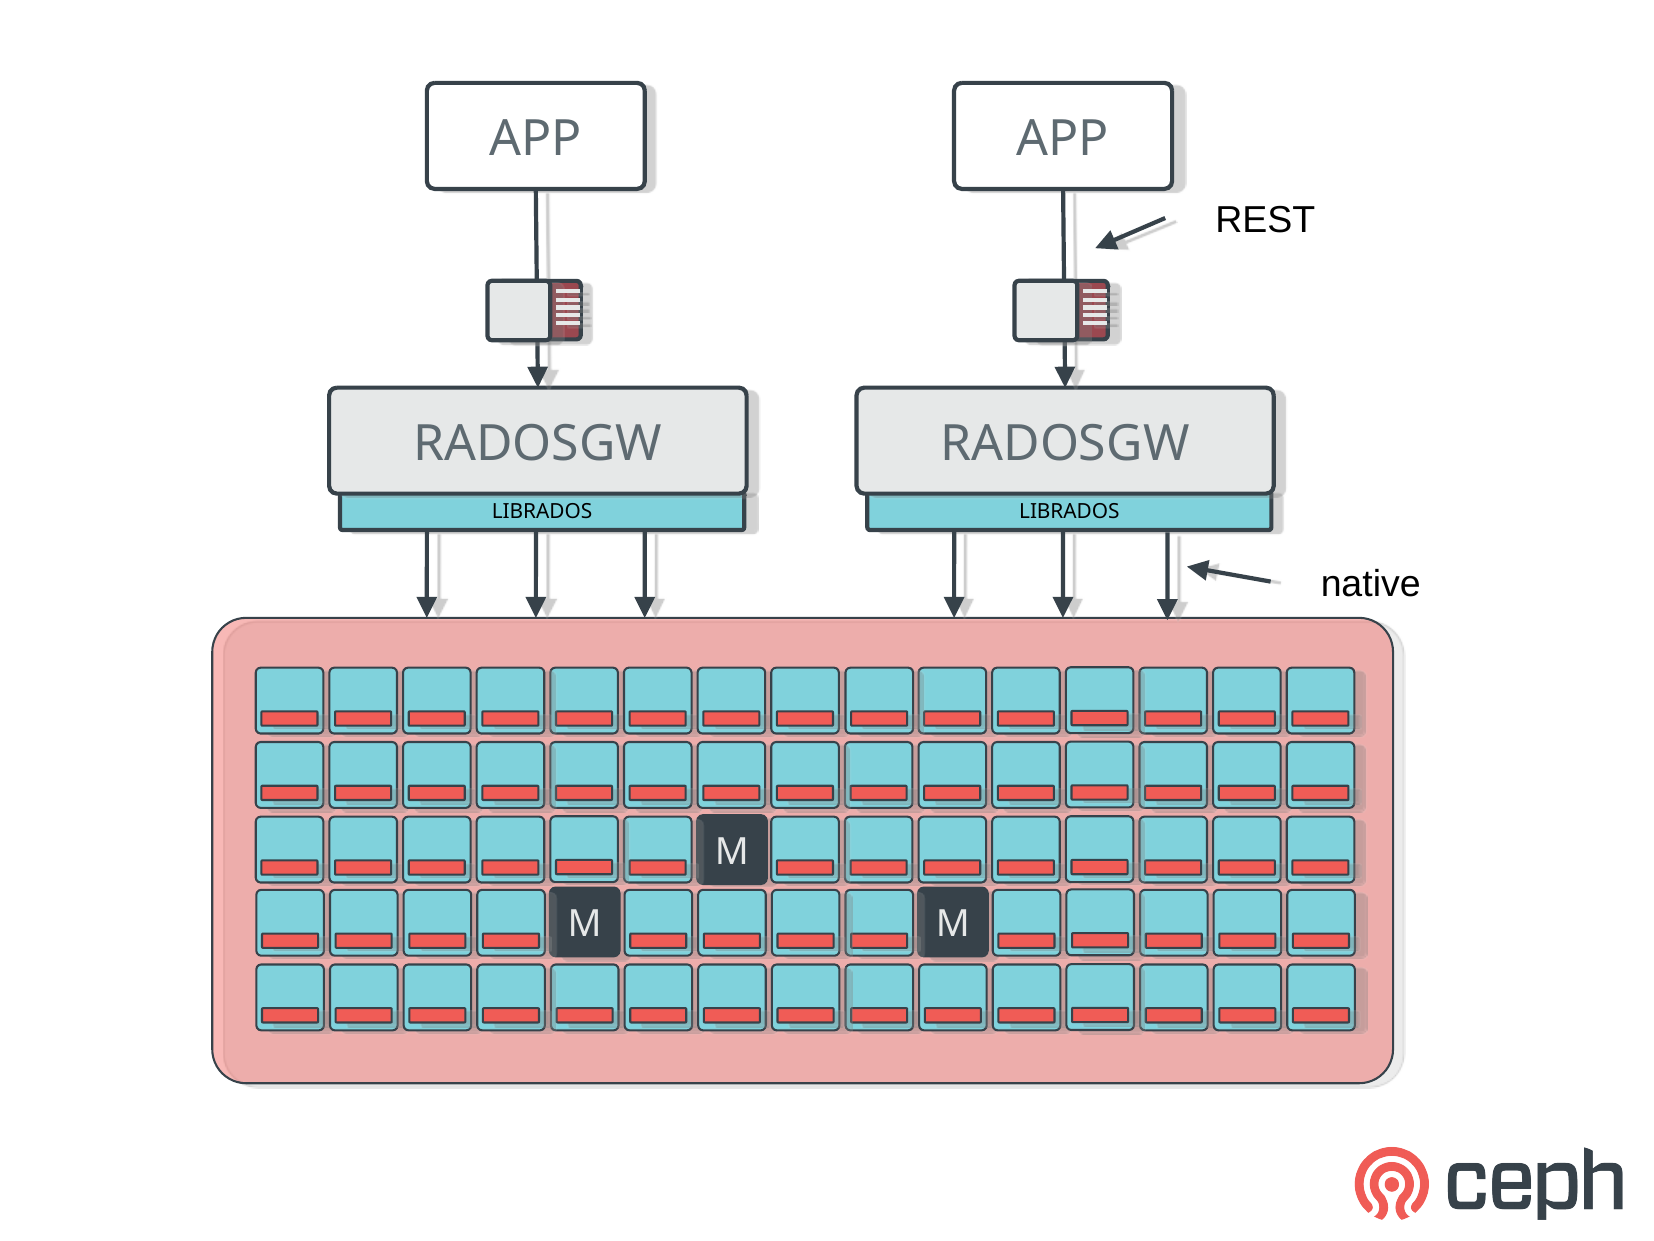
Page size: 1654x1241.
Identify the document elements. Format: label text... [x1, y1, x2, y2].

text_box APP [954, 82, 1173, 189]
picture [1308, 1100, 1654, 1241]
text_box [212, 617, 1394, 1084]
text_box native [1270, 551, 1436, 612]
text_box [487, 280, 581, 341]
text_box M [550, 888, 619, 956]
text_box LIBRADOS [867, 492, 1272, 531]
text_box [1014, 280, 1108, 341]
text_box RADOSGW [329, 387, 747, 494]
text_box APP [426, 82, 645, 189]
text_box M [919, 888, 987, 956]
text_box M [698, 816, 766, 883]
text_box LIBRADOS [339, 492, 745, 531]
text_box RADOSGW [856, 387, 1274, 494]
text_box REST [1165, 187, 1331, 249]
